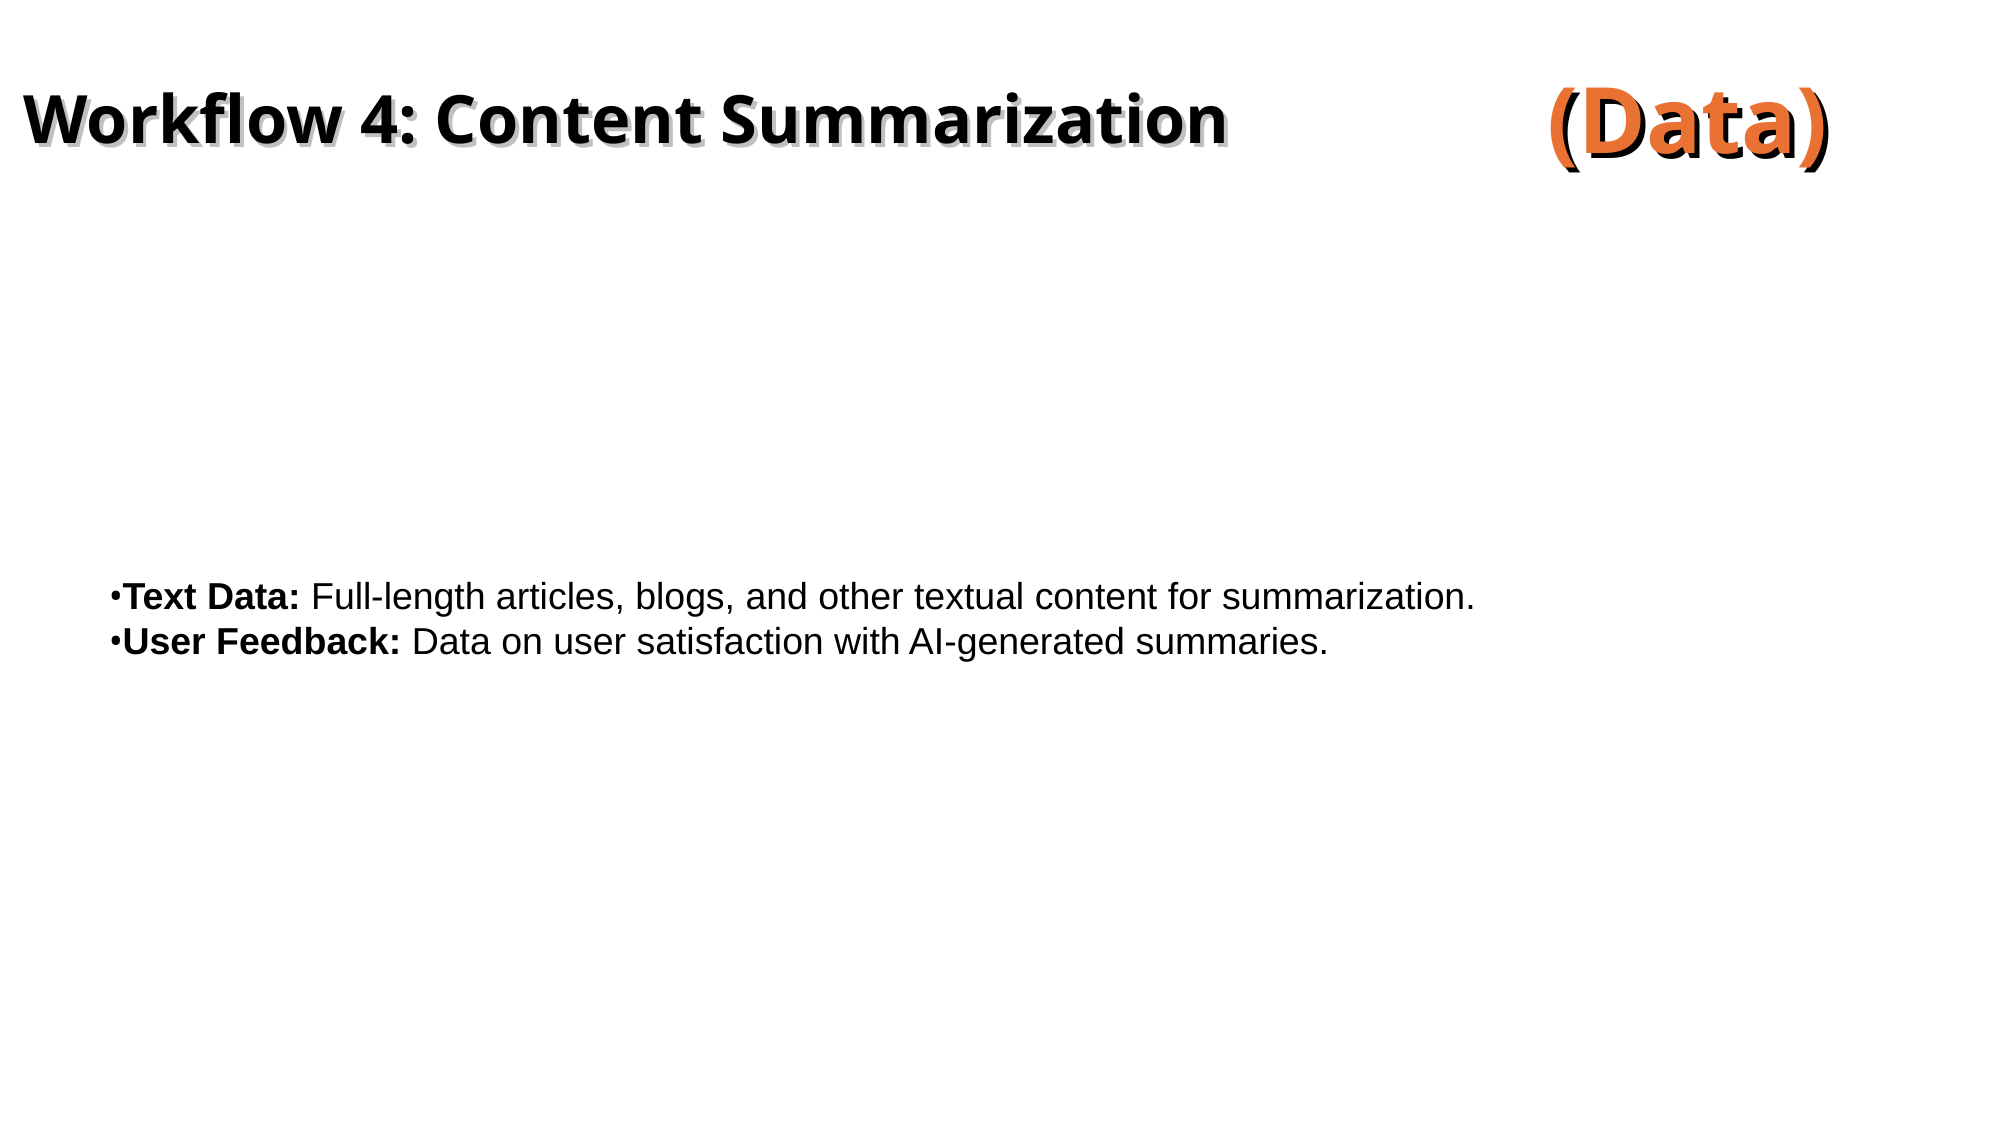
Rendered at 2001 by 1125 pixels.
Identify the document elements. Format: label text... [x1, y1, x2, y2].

text_box (Data) [1532, 55, 1843, 180]
text_box Workflow 4: Content Summarization [9, 70, 1246, 165]
text_box Text Data: Full-length articles, blogs, and other textual content for summarization. User Feedback: Data on user satisfaction with AI-generated summaries. [94, 565, 1923, 670]
